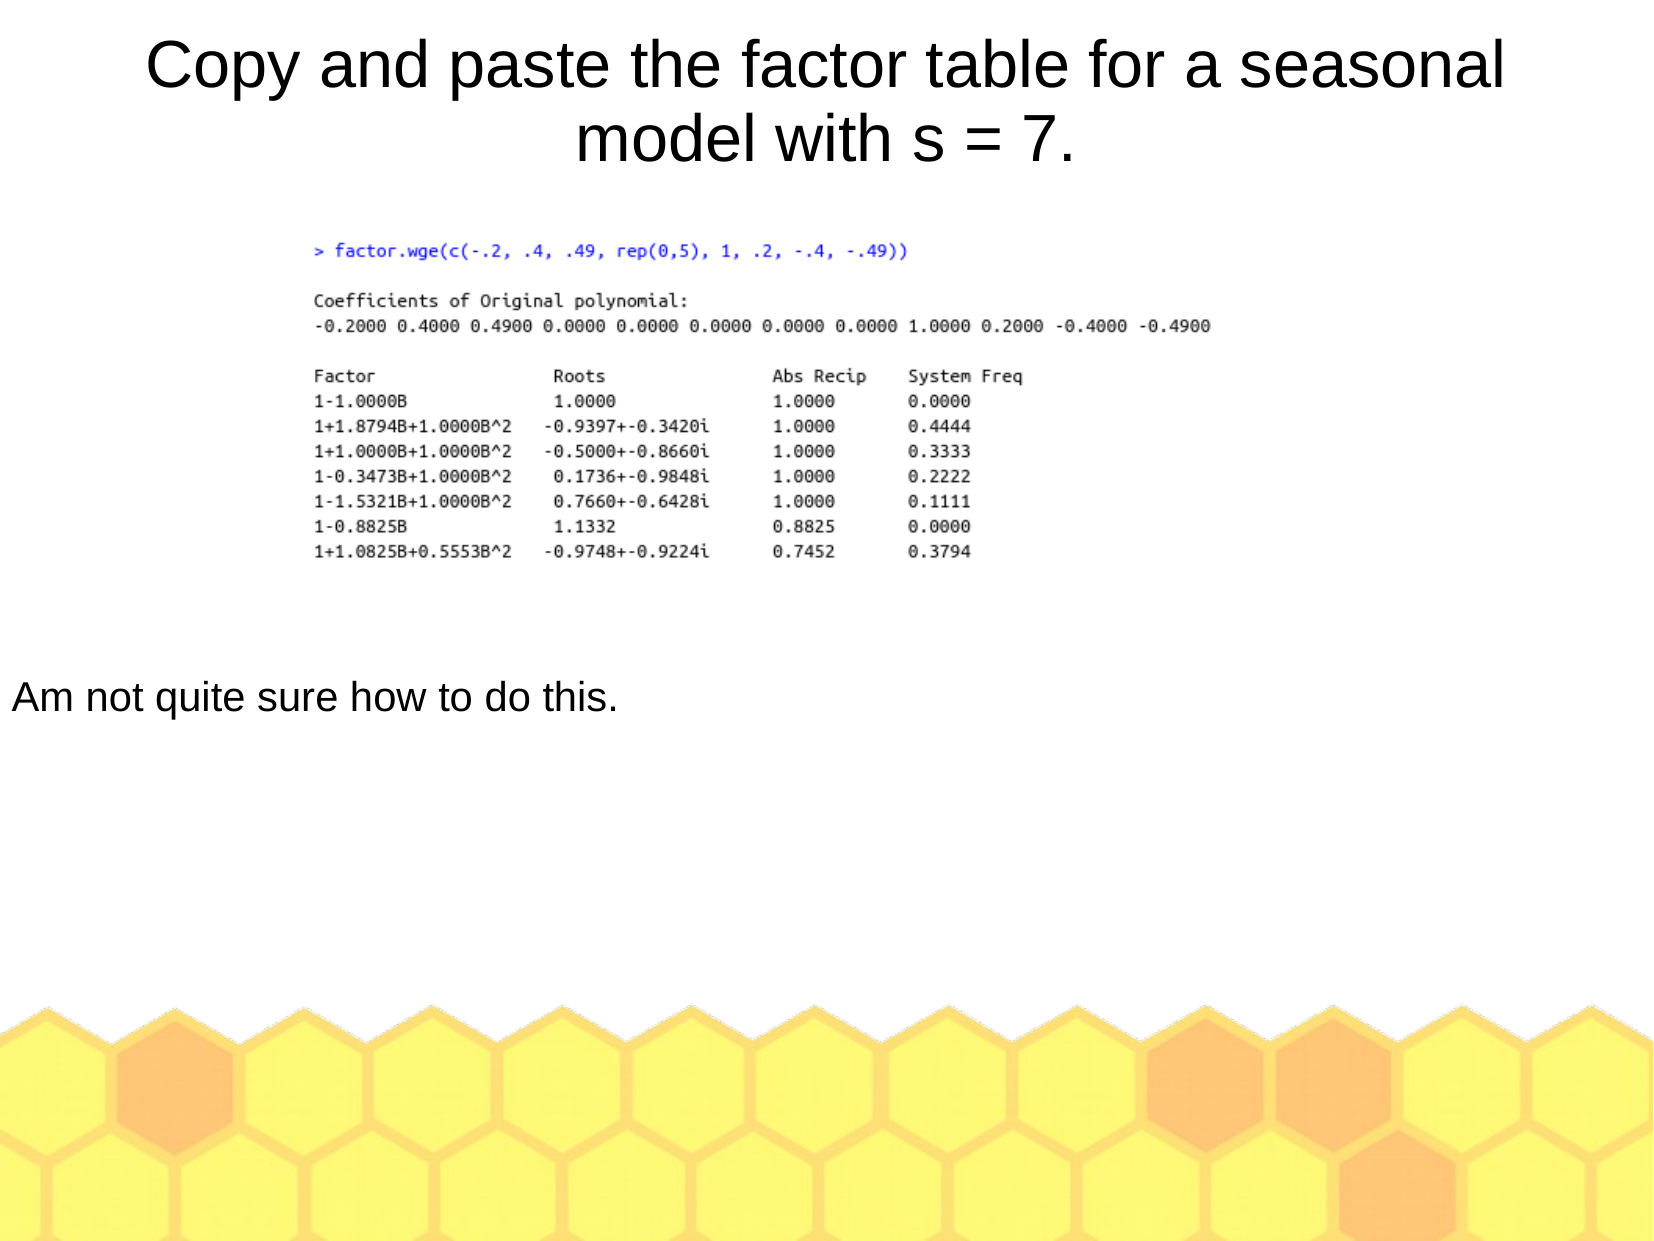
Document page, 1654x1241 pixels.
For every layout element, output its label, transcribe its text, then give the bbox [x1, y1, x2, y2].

picture [314, 229, 1336, 586]
text_box Am not quite sure how to do this. [0, 590, 1654, 786]
picture [0, 1001, 1654, 1241]
title Copy and paste the factor table for a seasonal model with s = 7. [82, 26, 1571, 177]
